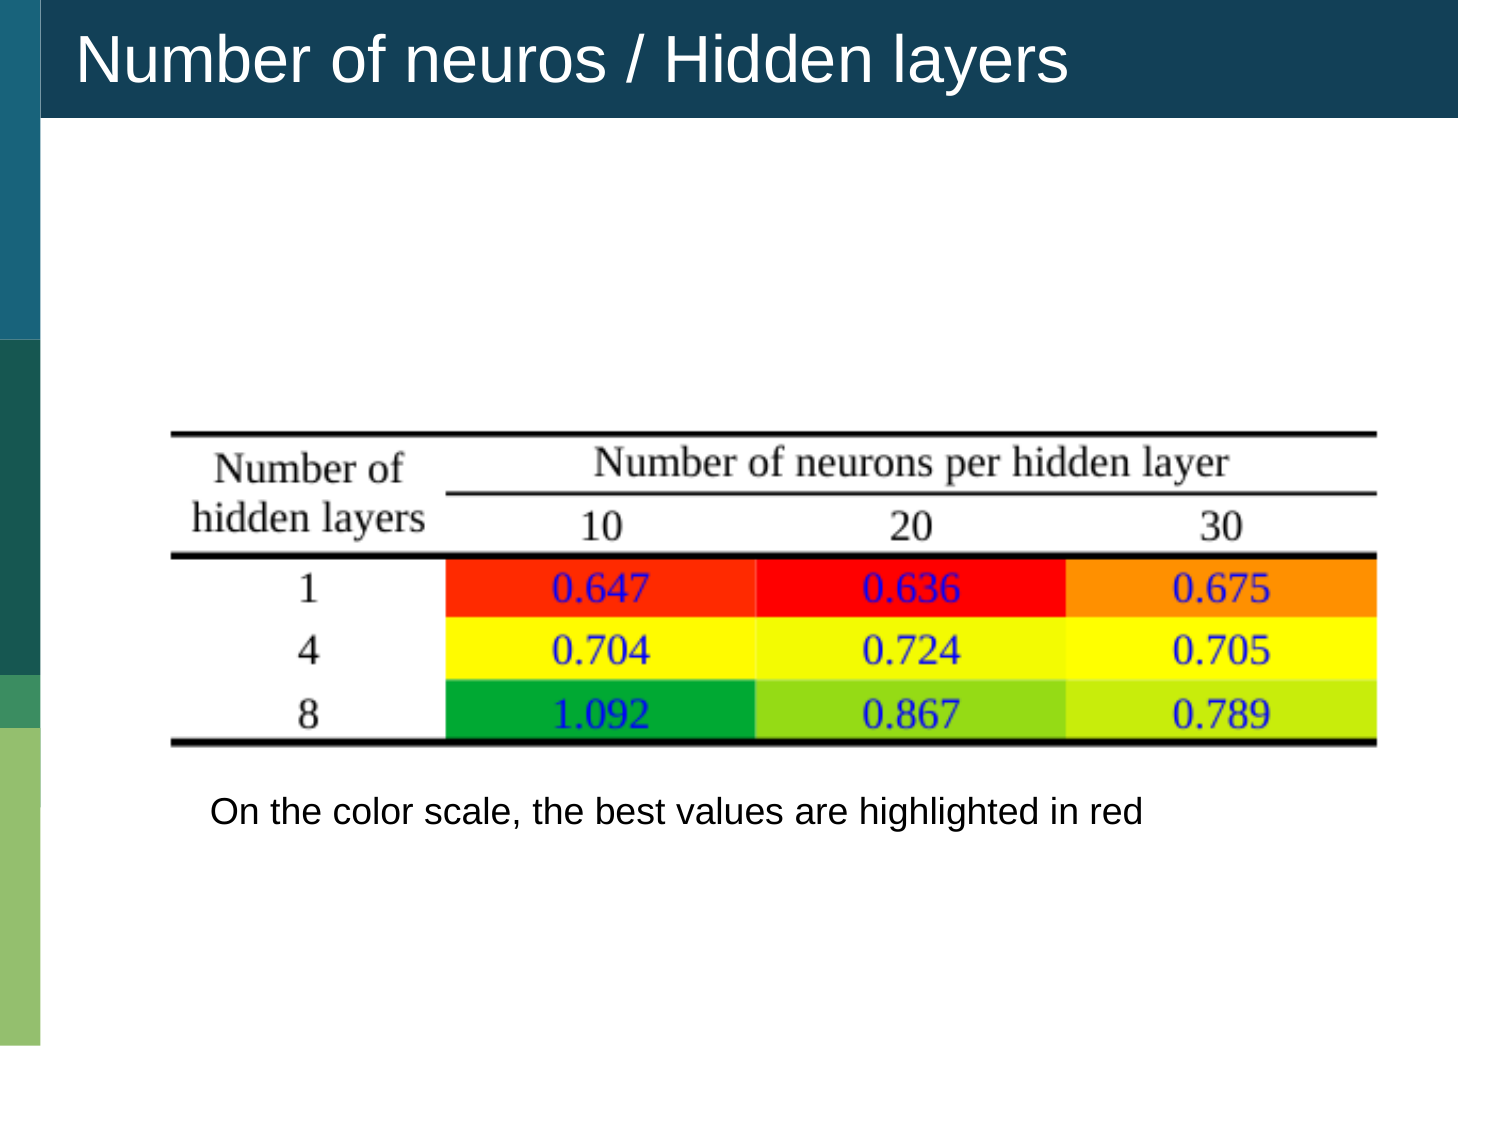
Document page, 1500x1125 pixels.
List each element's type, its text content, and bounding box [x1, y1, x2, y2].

picture [165, 419, 1386, 766]
text_box On the color scale, the best values are highlighted in red [195, 783, 1291, 841]
title Number of neuros / Hidden layers [75, 0, 1458, 118]
